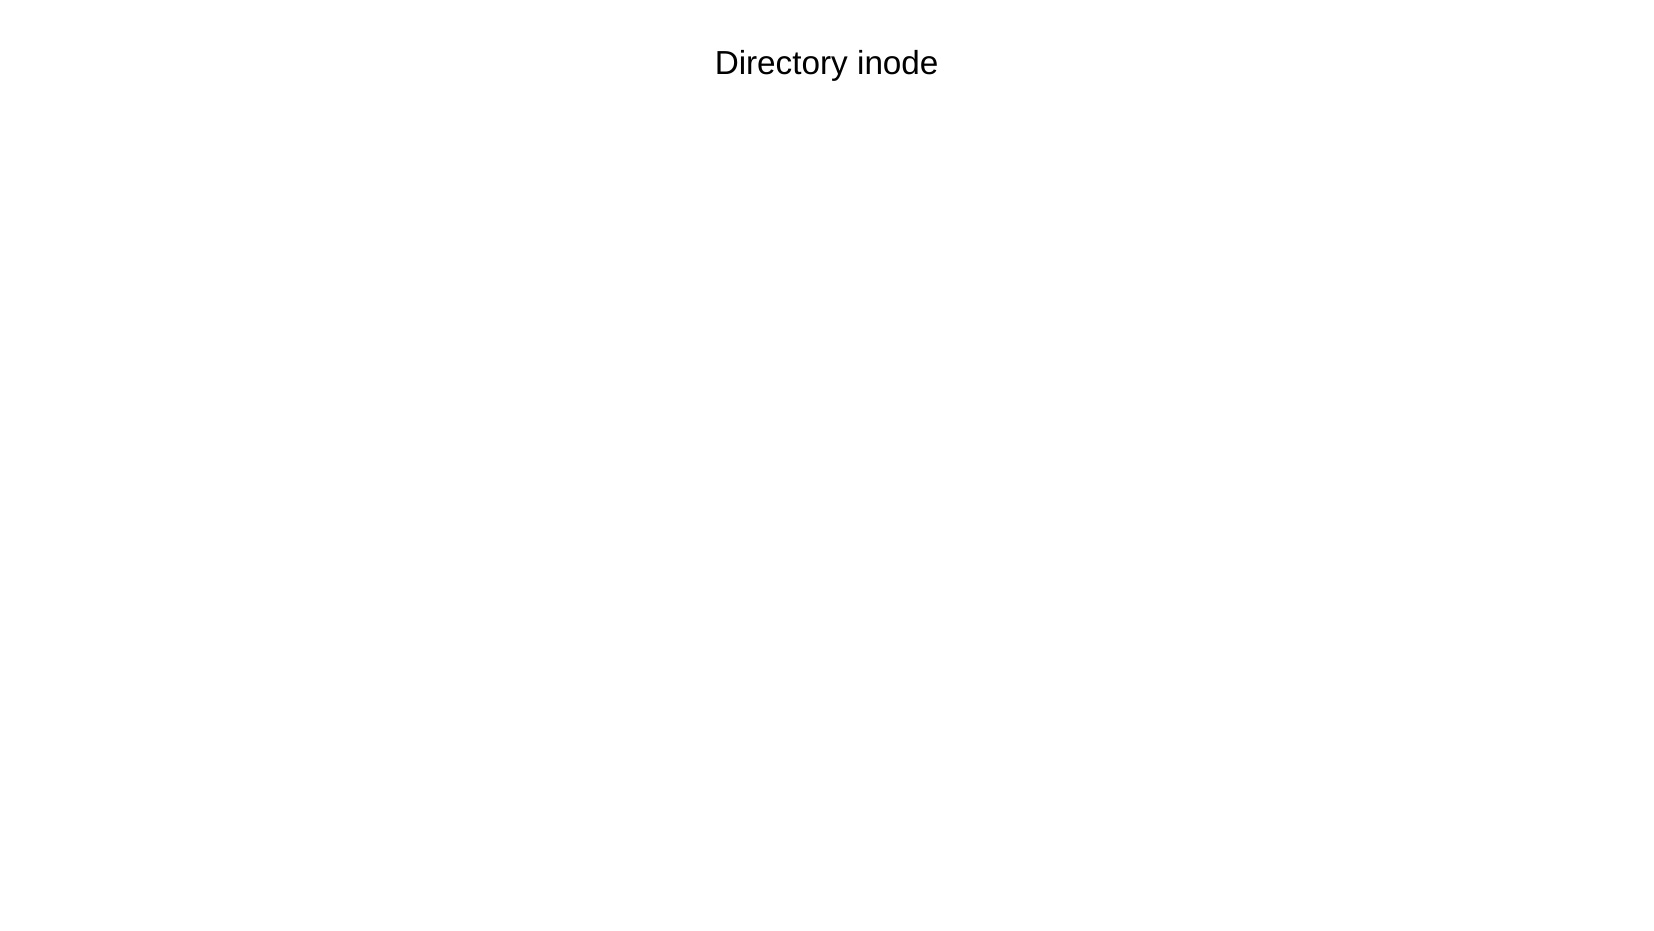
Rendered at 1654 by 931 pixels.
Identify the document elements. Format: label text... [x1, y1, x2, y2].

title Directory inode [82, 37, 1571, 89]
